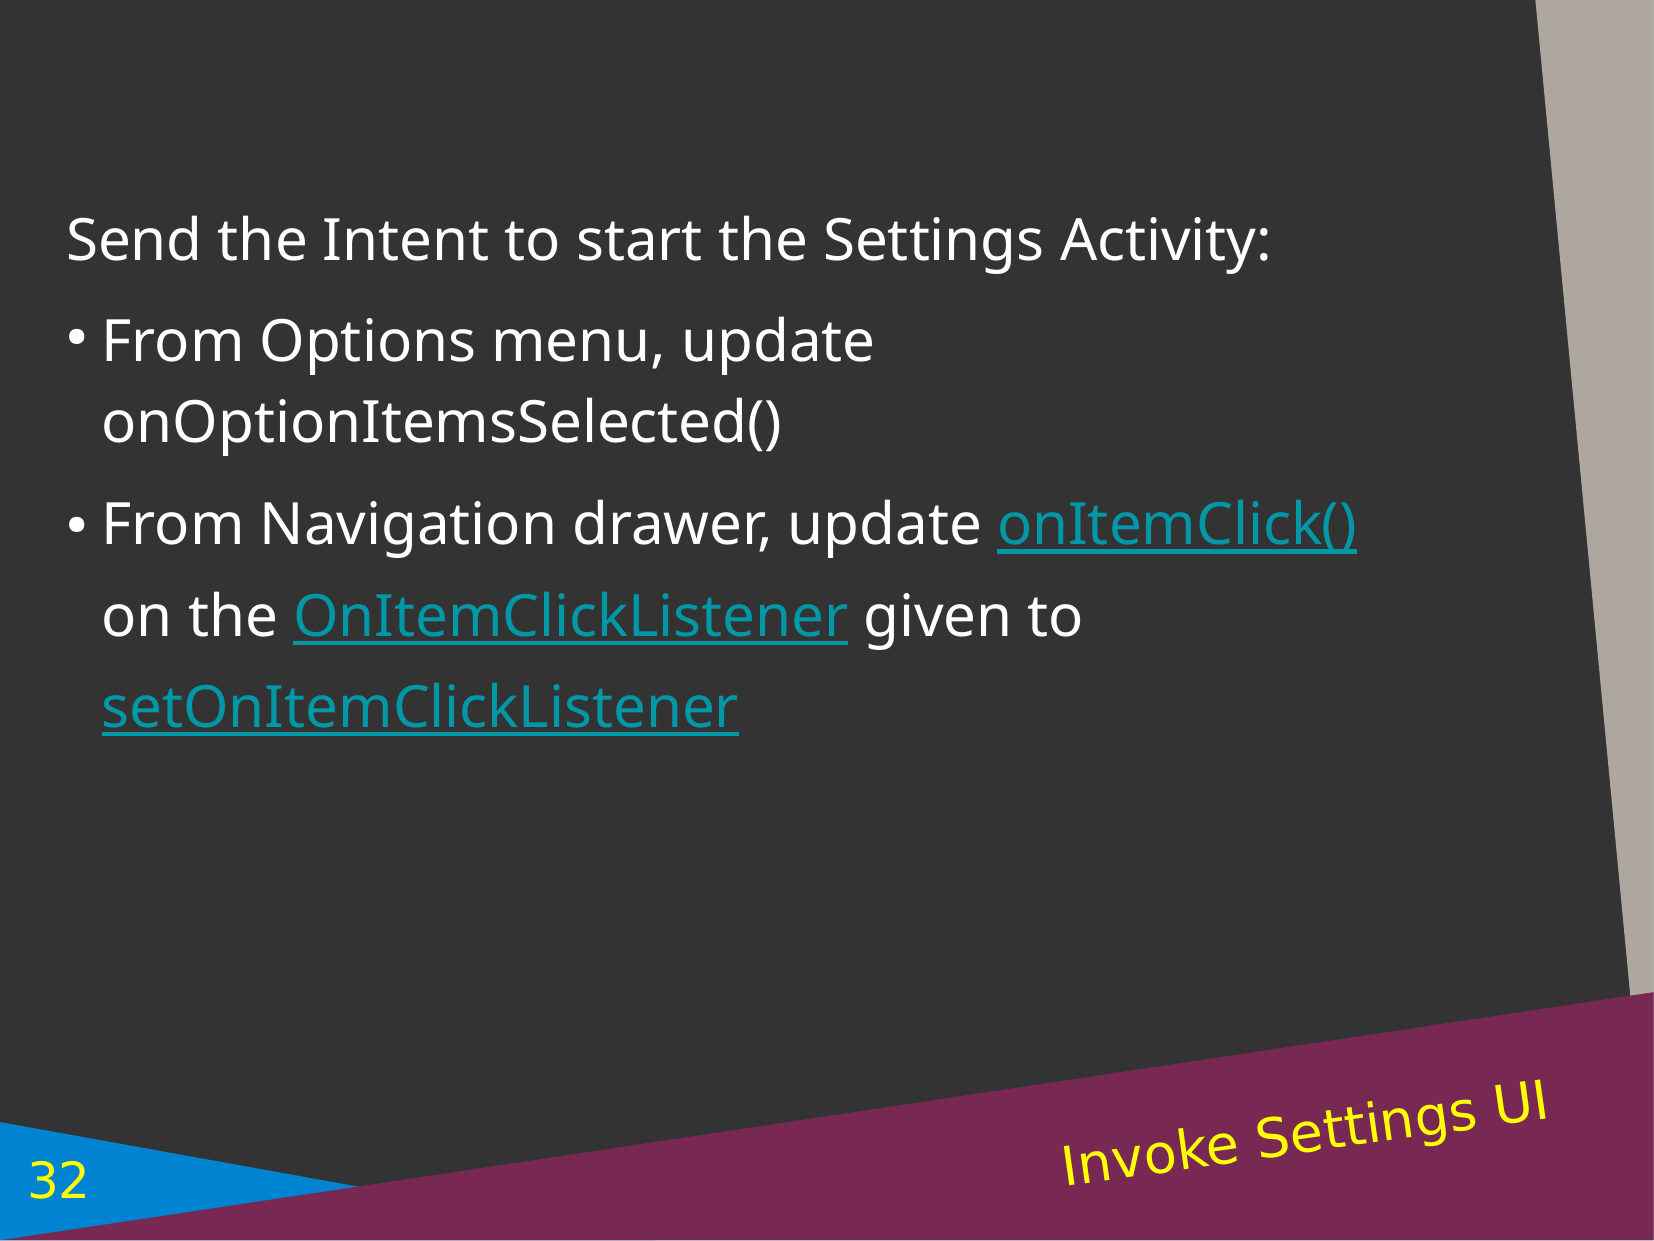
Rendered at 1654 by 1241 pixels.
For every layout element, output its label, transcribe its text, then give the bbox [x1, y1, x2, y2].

title Invoke Settings UI [956, 995, 1654, 1241]
list Send the Intent to start the Settings Activity: From Options menu, update onOptionItemsSelected() From Navigation drawer, update onItemClick() on the OnItemClickListener given to setOnItemClickListener [51, 176, 1449, 728]
